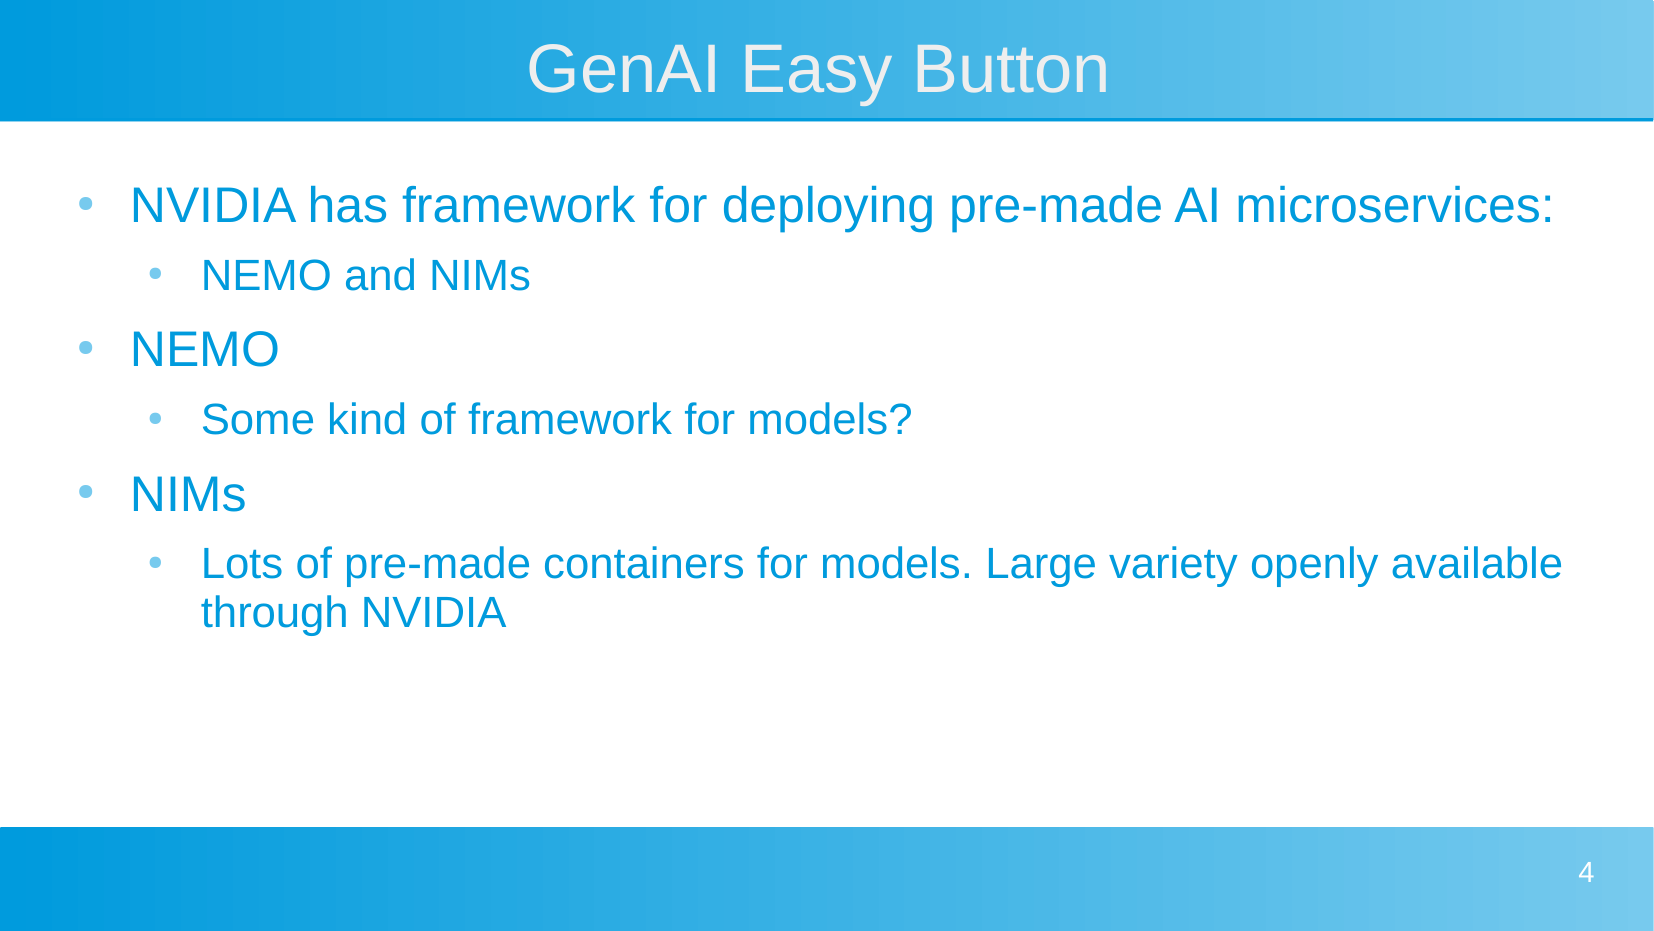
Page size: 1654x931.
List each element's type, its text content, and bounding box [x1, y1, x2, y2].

title GenAI Easy Button [59, 29, 1595, 108]
list NVIDIA has framework for deploying pre-made AI microservices: NEMO and NIMs NEMO Some kind of framework for models? NIMs Lots of pre-made containers for models. Large variety openly available through NVIDIA [59, 177, 1595, 768]
